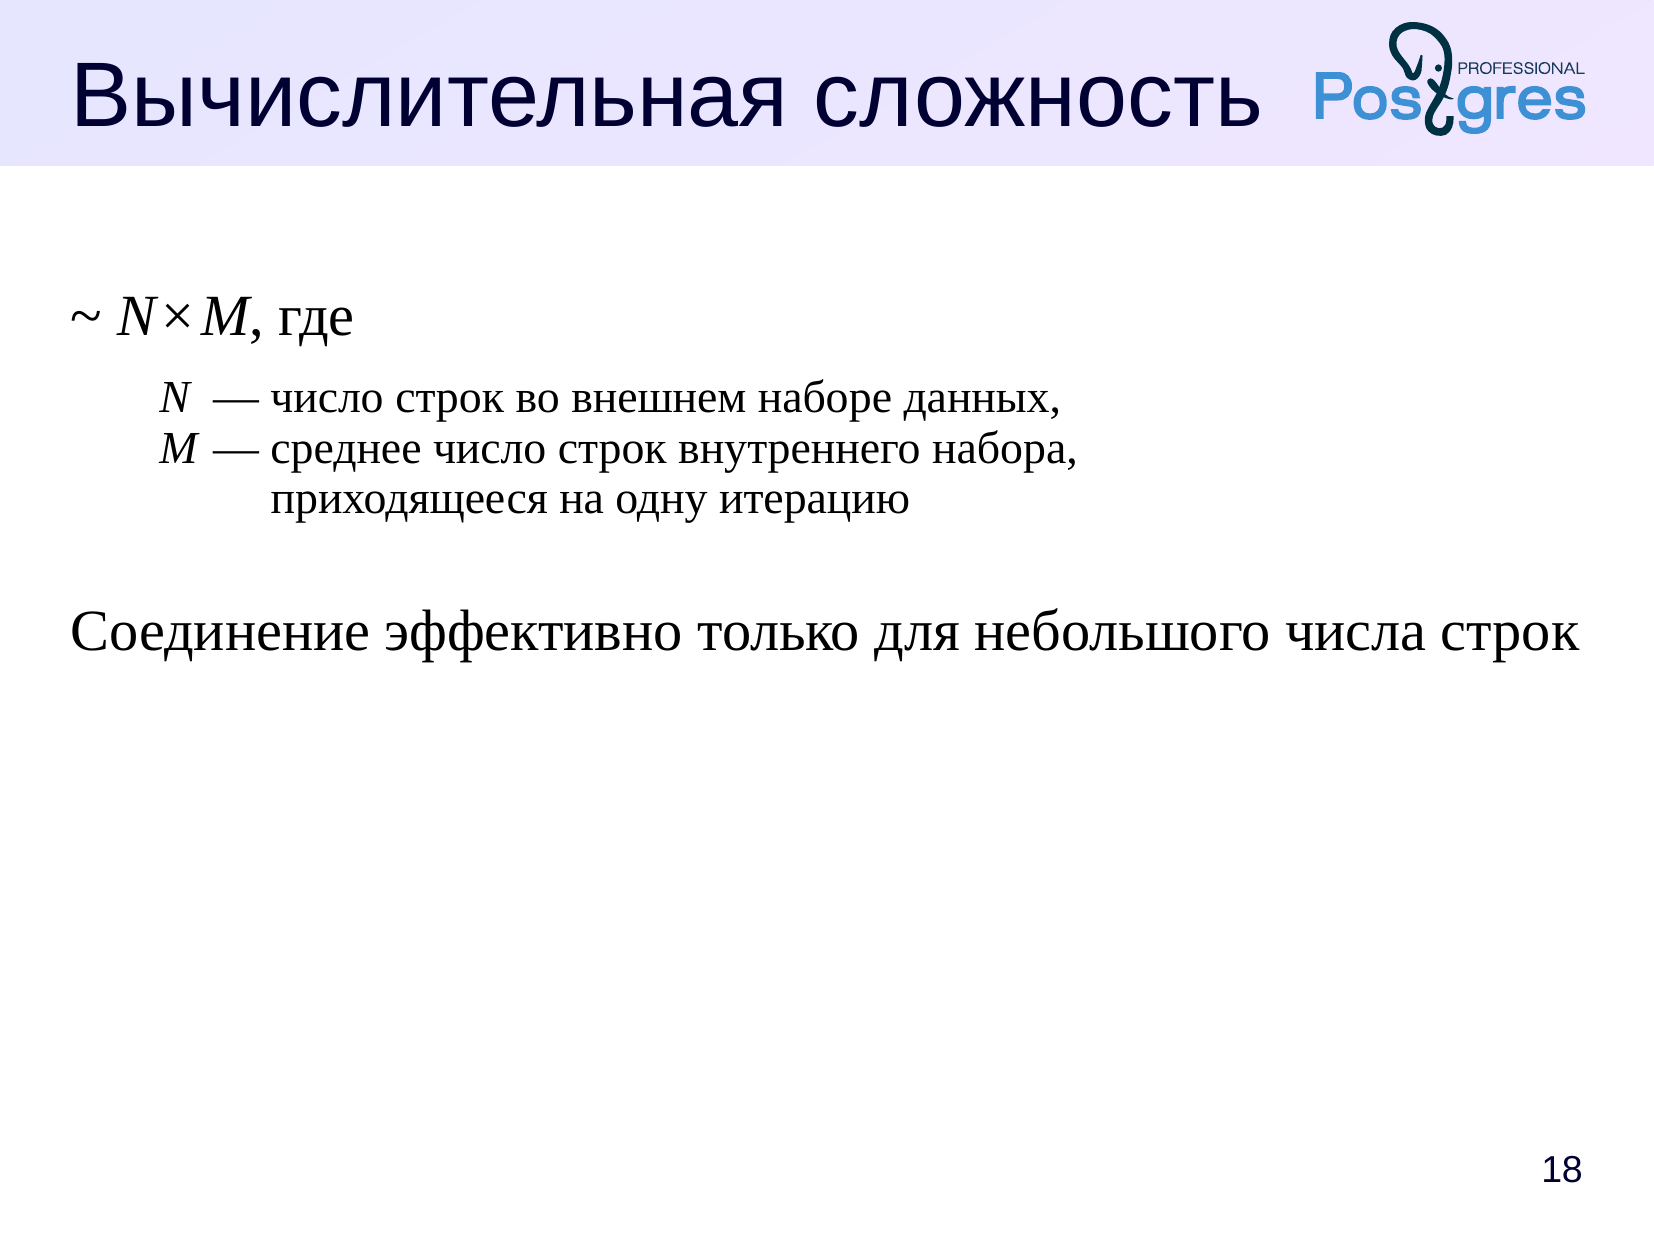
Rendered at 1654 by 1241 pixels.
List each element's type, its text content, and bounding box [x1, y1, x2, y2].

list ~ N×M, где N — число строк во внешнем наборе данных, M — среднее число строк внутреннего набора, приходящееся на одну итерацию Соединение эффективно только для небольшого числа строк [70, 283, 1583, 1141]
title Вычислительная сложность [70, 43, 1276, 147]
